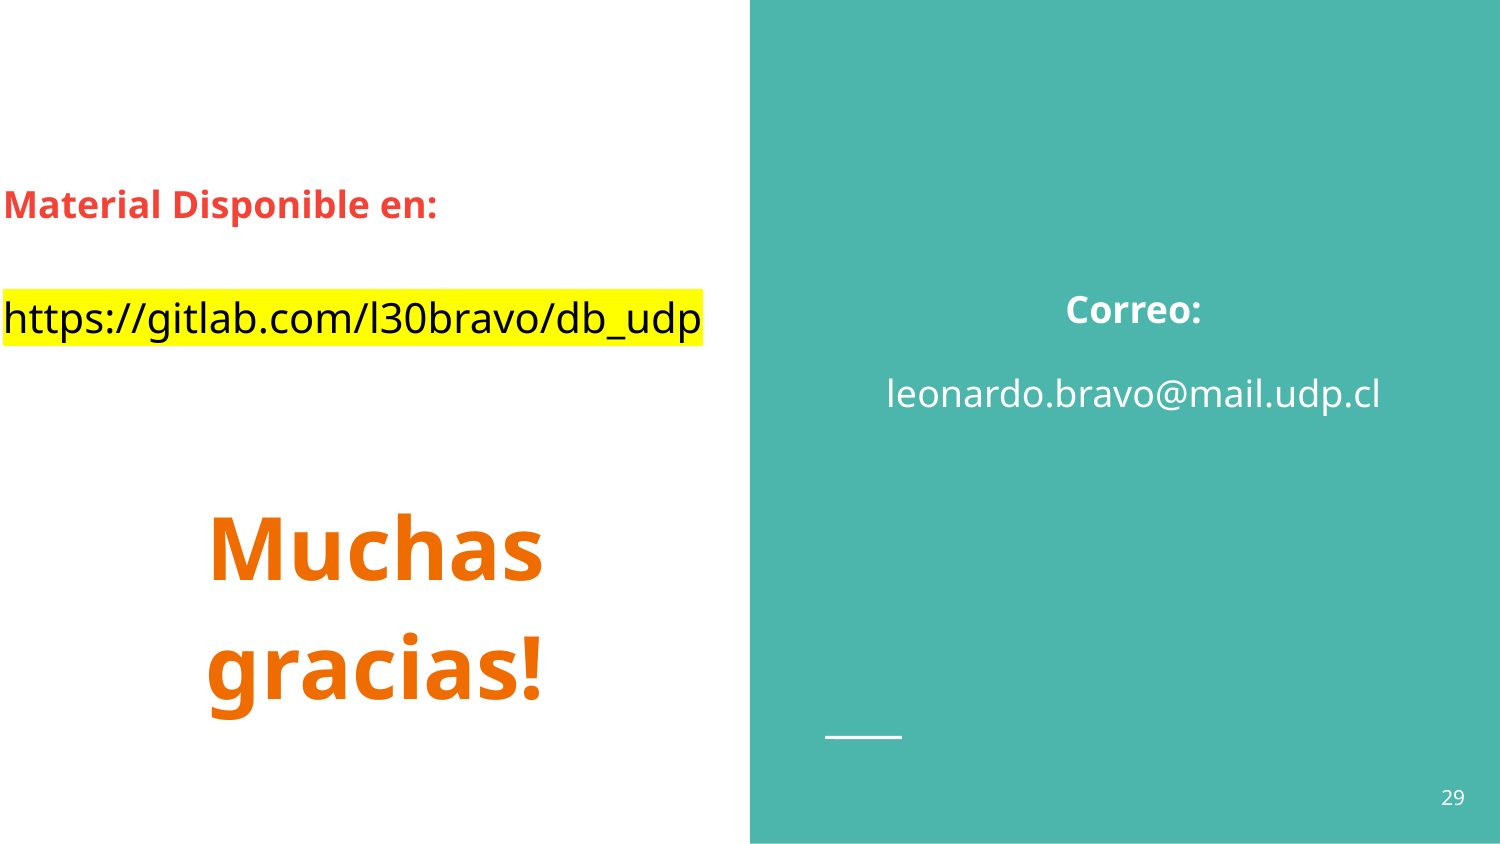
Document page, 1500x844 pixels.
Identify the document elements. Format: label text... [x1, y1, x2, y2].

text_box Material Disponible en: https://gitlab.com/l30bravo/db_udp [0, 171, 792, 354]
title Muchas gracias! [43, 465, 708, 741]
slide_number <number> [1389, 764, 1480, 830]
list Correo: leonardo.bravo@mail.udp.cl [767, 11, 1500, 844]
